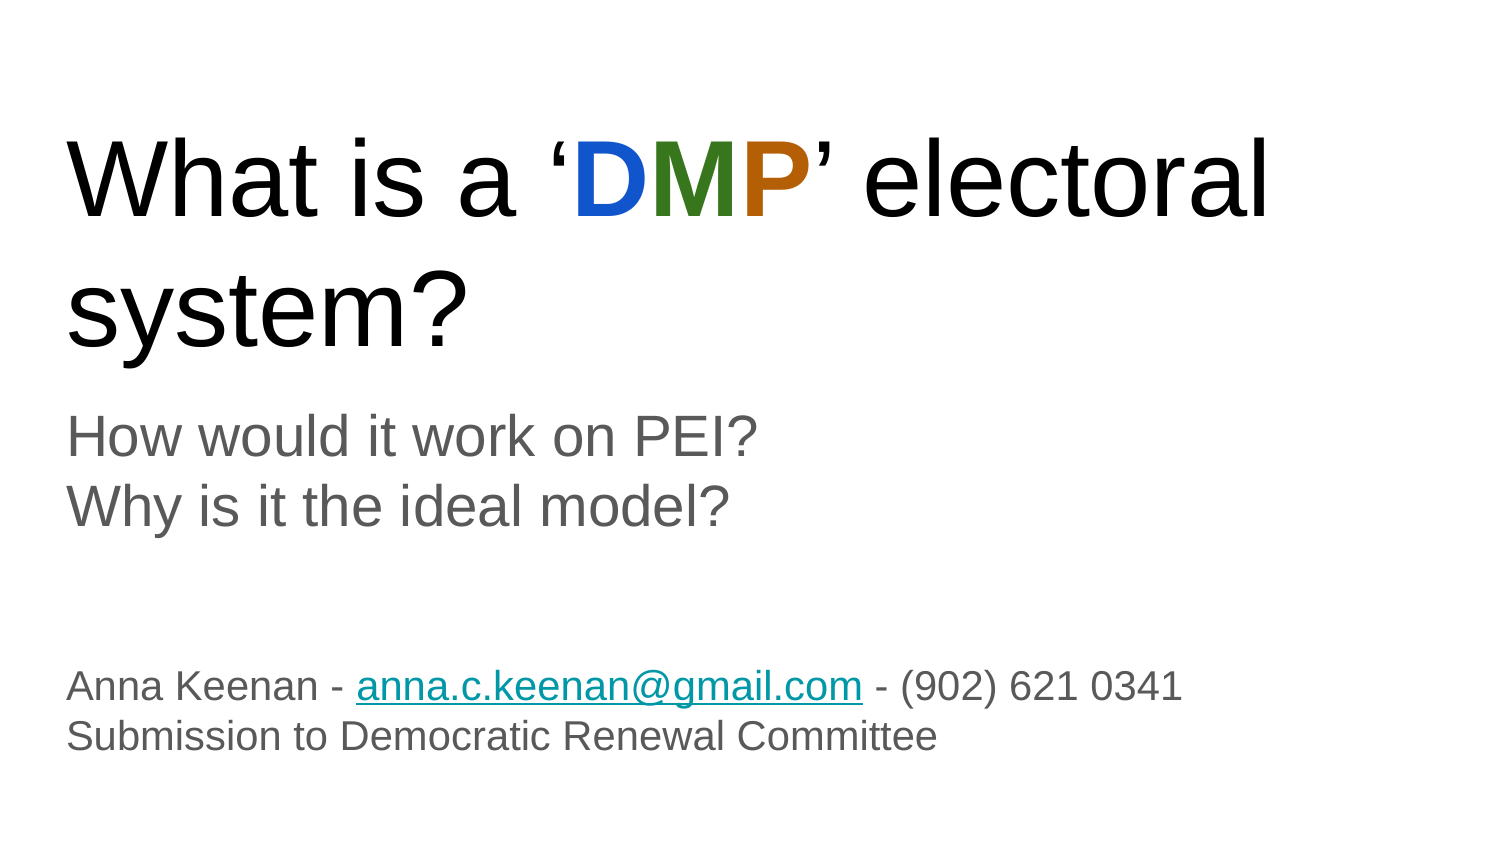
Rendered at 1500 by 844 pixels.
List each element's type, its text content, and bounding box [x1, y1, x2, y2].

title What is a ‘DMP’ electoral system? [51, 46, 1449, 383]
subtitle How would it work on PEI? Why is it the ideal model? Anna Keenan - anna.c.keenan@gmail.com - (902) 621 0341 Submission to Democratic Renewal Committee [51, 383, 1449, 798]
